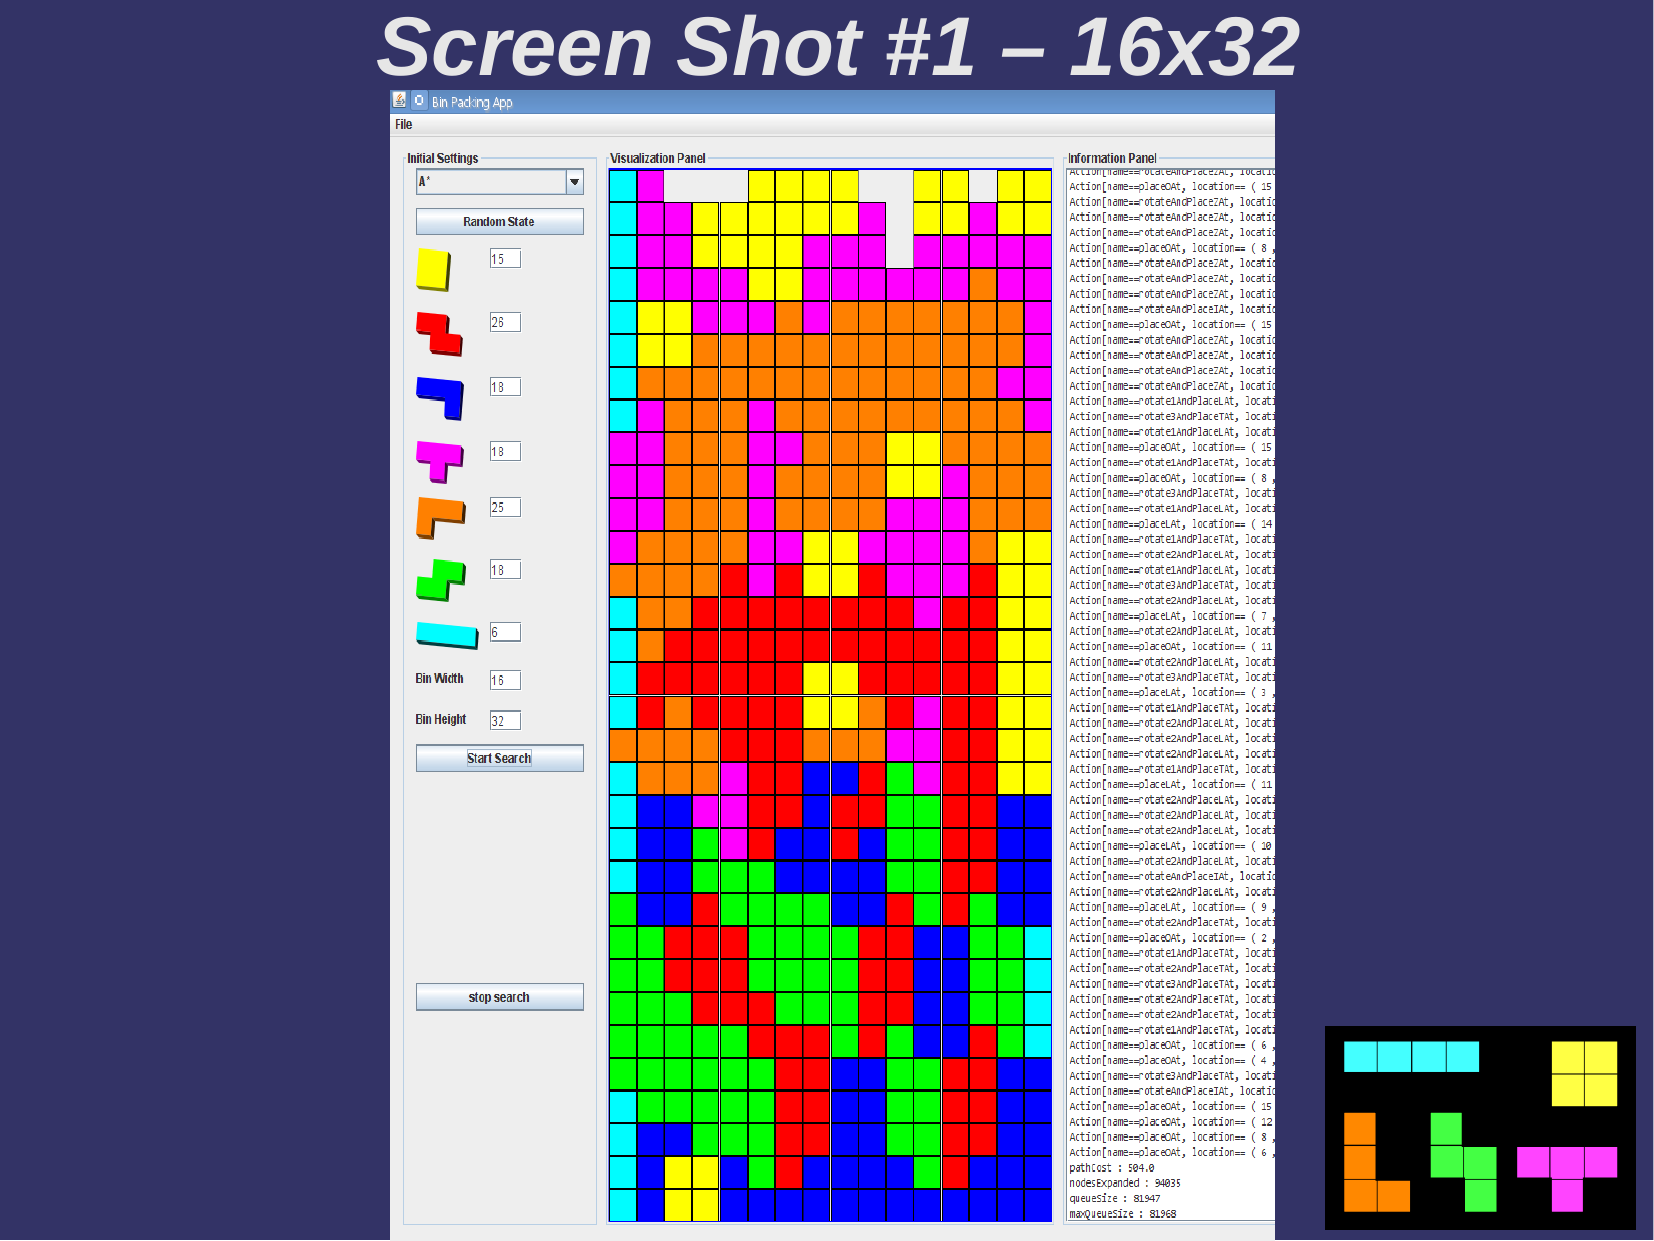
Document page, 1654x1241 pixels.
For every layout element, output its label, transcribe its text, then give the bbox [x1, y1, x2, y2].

picture [1325, 1026, 1636, 1230]
picture [389, 90, 1276, 1241]
title Screen Shot #1 – 16x32 [132, 0, 1546, 151]
